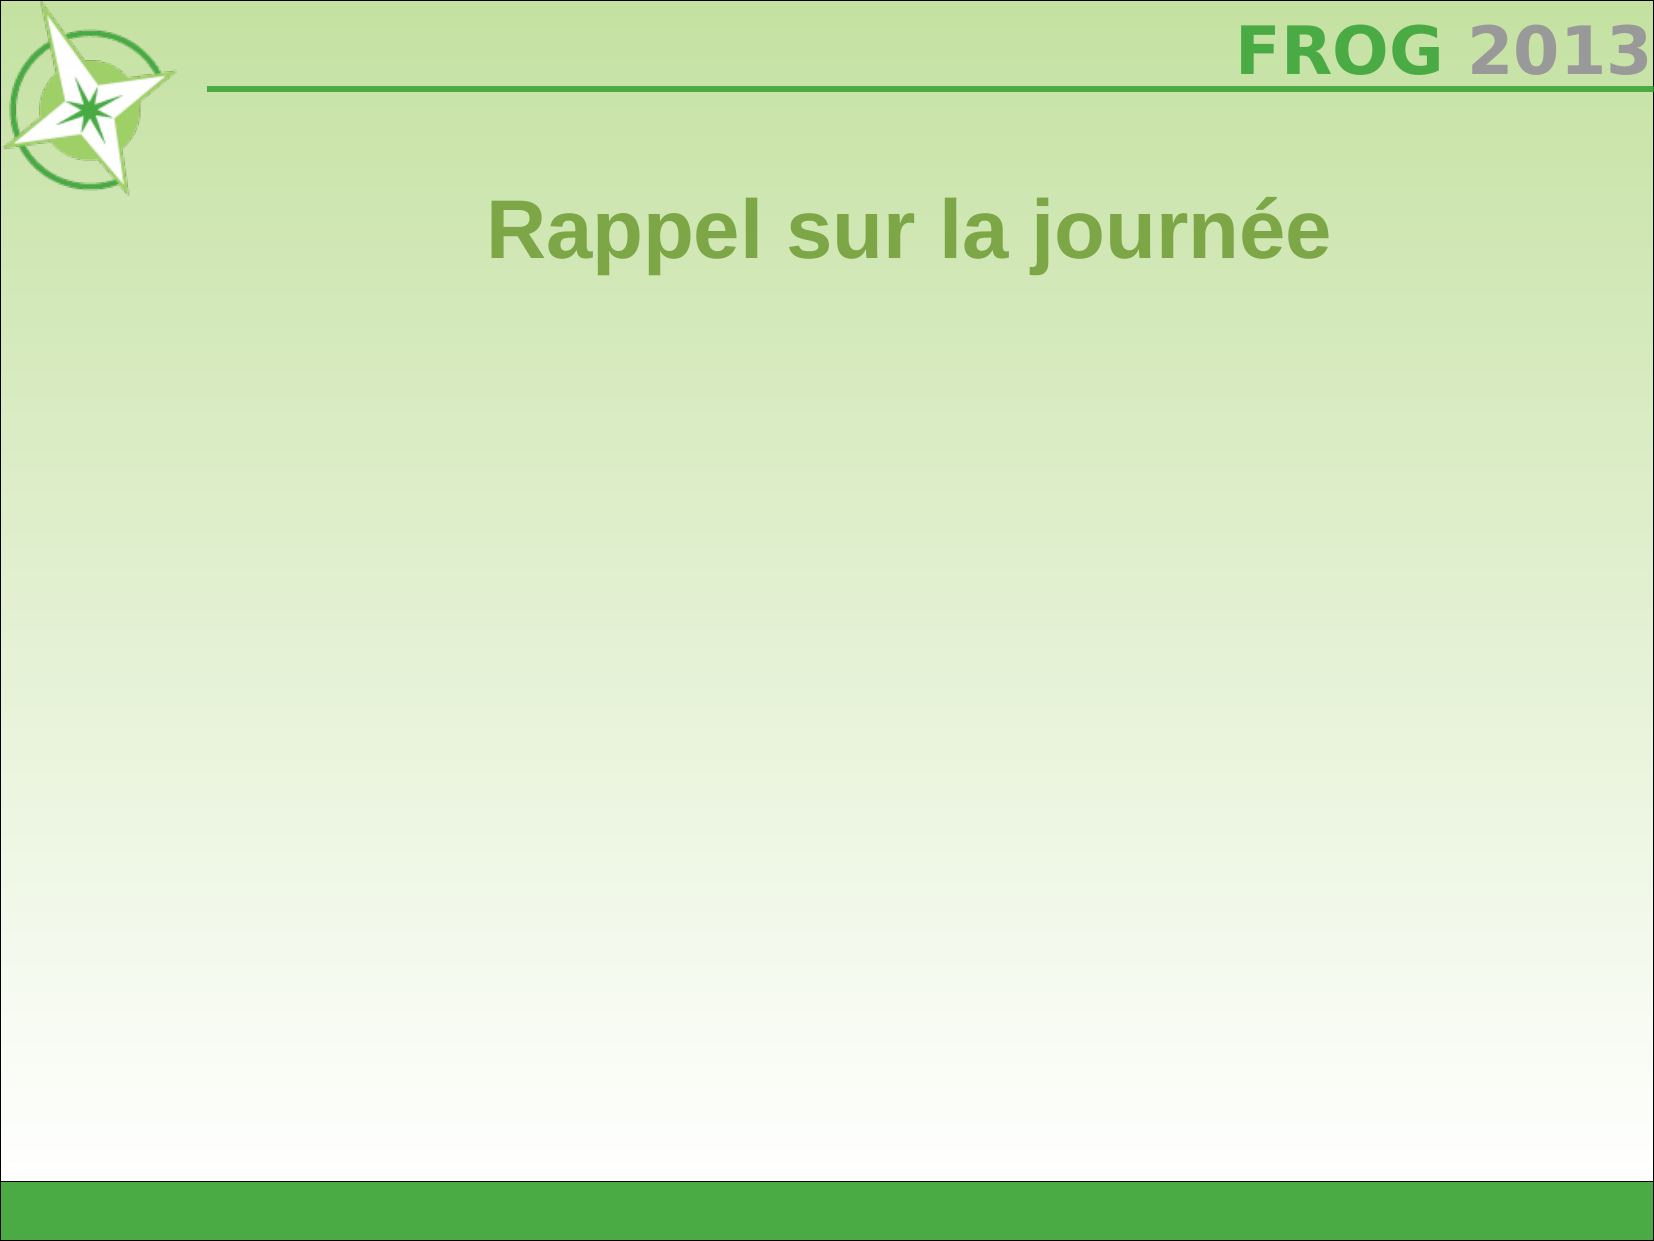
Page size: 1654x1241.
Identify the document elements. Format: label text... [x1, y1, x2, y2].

picture [2, 0, 178, 197]
subtitle Rappel sur la journée [165, 2, 1654, 1109]
